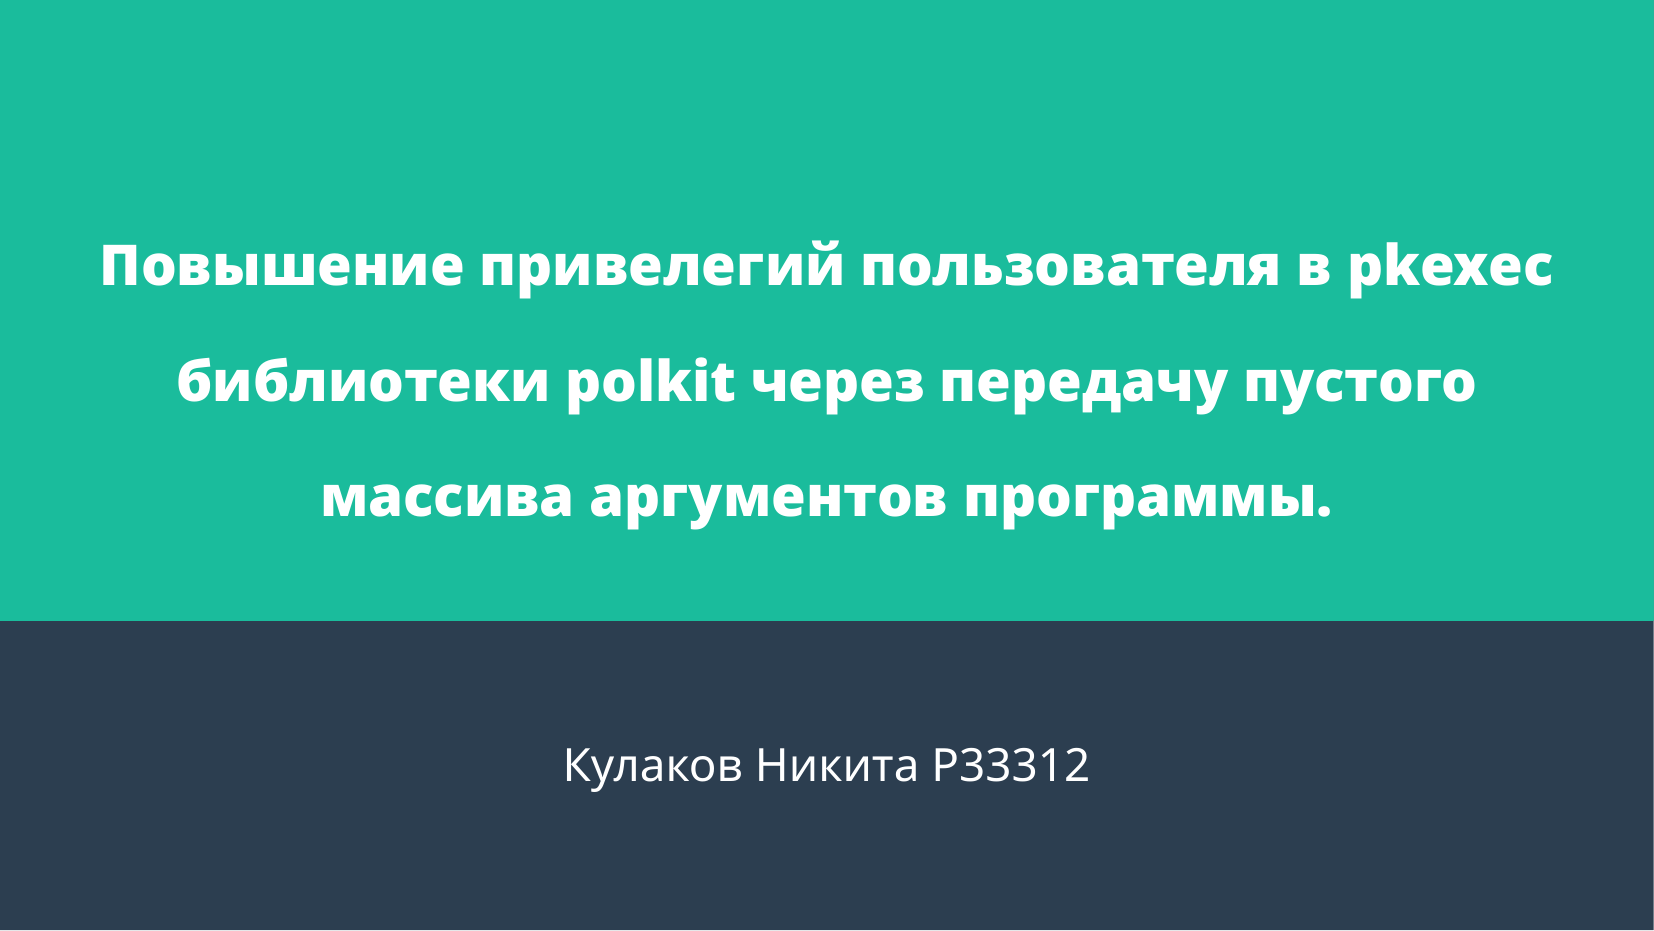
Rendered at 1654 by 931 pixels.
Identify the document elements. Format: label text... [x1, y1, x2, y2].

title Повышение привелегий пользователя в pkexec библиотеки polkit через передачу пустого массива аргументов программы. [59, 225, 1595, 572]
subtitle Кулаков Никита P33312 [59, 642, 1595, 886]
